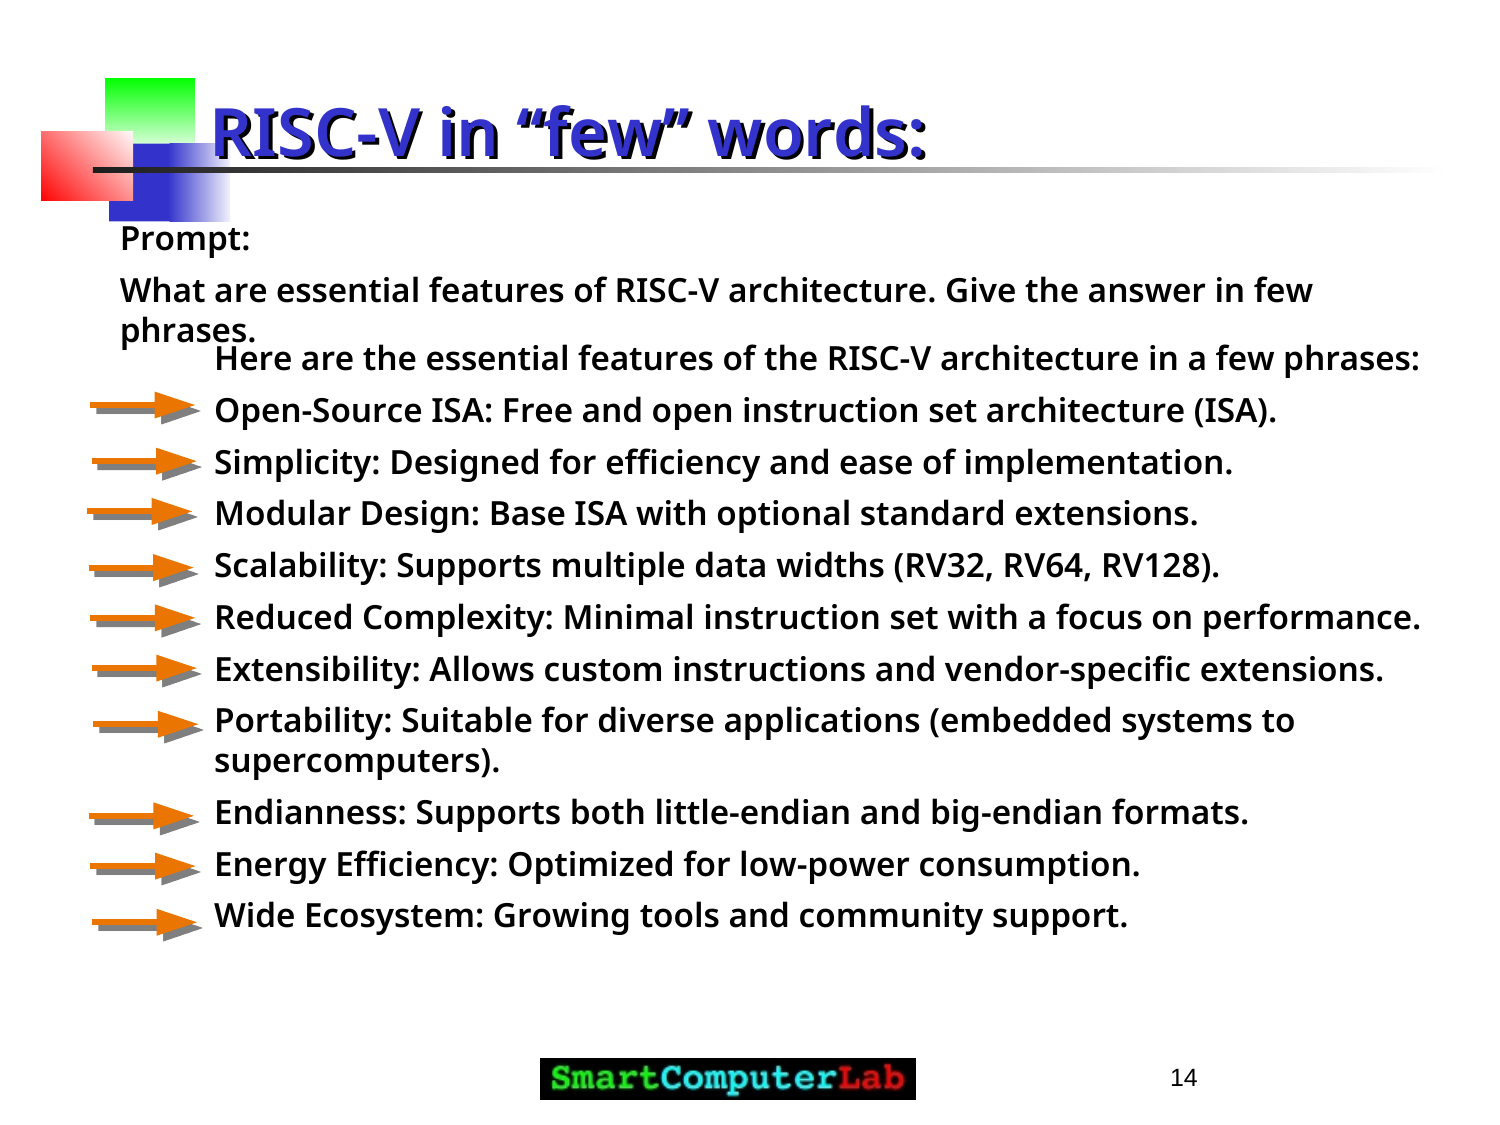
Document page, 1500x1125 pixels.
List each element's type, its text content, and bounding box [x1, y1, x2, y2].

title RISC-V in “few” words: [195, 81, 1472, 178]
text_box Prompt: What are essential features of RISC-V architecture. Give the answer in few phrases. [105, 210, 1471, 357]
picture [540, 1058, 916, 1100]
text_box Here are the essential features of the RISC-V architecture in a few phrases: Open-Source ISA: Free and open instruction set architecture (ISA). Simplicity: Designed for efficiency and ease of implementation. Modular Design: Base ISA with optional standard extensions. Scalability: Supports multiple data widths (RV32, RV64, RV128). Reduced Complexity: Minimal instruction set with a focus on performance. Extensibility: Allows custom instructions and vendor-specific extensions. Portability: Suitable for diverse applications (embedded systems to supercomputers). Endianness: Supports both little-endian and big-endian formats. Energy Efficiency: Optimized for low-power consumption. Wide Ecosystem: Growing tools and community support. [199, 329, 1475, 1014]
